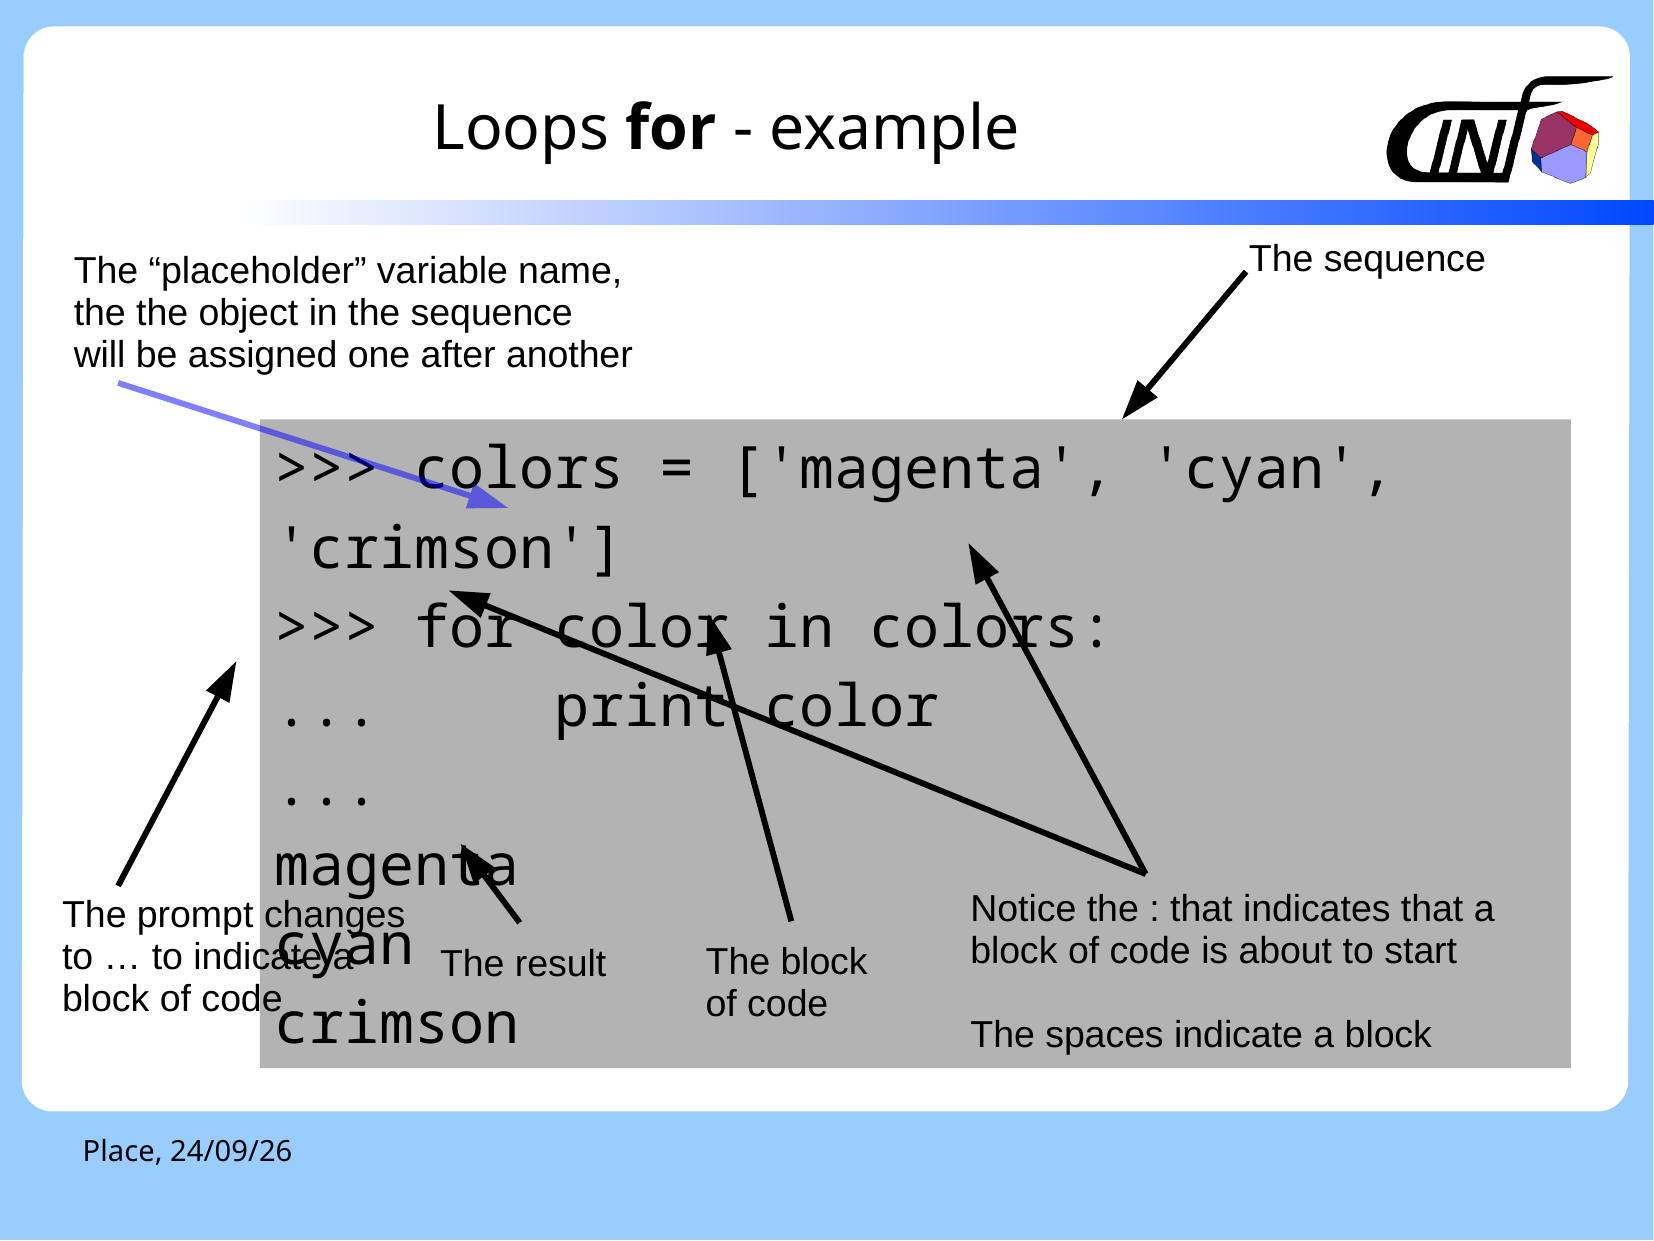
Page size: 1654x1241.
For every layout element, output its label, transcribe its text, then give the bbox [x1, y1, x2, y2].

text_box The block of code [690, 933, 892, 1032]
table_header B [956, 201, 961, 224]
text_box >>> colors = ['magenta', 'cyan', 'crimson'] >>> for color in colors: ... print color ... magenta cyan crimson [739, 713, 1061, 844]
picture [1386, 76, 1613, 184]
text_box The result [425, 935, 622, 993]
text_box >>> colors = ['magenta', 'cyan', 'crimson'] >>> for color in colors: ... print color ... magenta cyan crimson [259, 419, 1571, 844]
text_box The prompt changes to … to indicate a block of code [47, 885, 426, 1040]
text_box The “placeholder” variable name, the the object in the sequence will be assigned one after another [59, 242, 648, 383]
text_box The sequence [1234, 230, 1501, 288]
table_cell / [259, 424, 508, 509]
title Loops for - example [82, 49, 1371, 201]
text_box Notice the : that indicates that a block of code is about to start The spaces indicate a block [955, 879, 1536, 1063]
